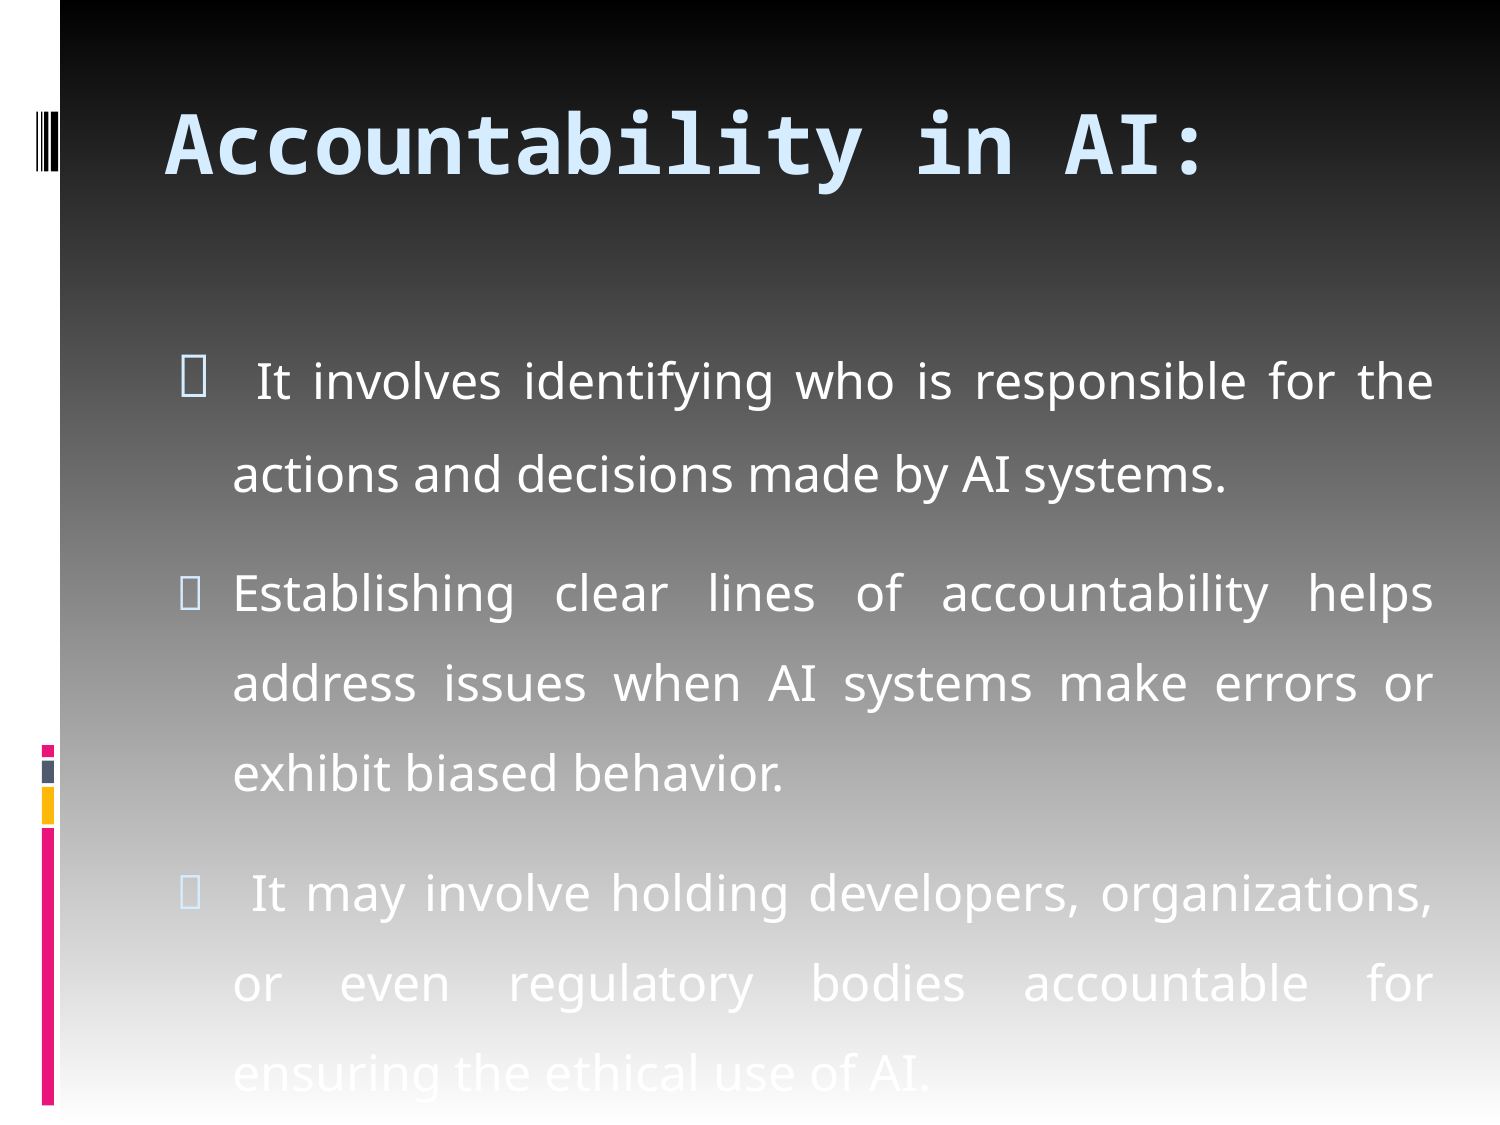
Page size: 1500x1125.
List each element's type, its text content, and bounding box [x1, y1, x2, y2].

list It involves identifying who is responsible for the actions and decisions made by AI systems. Establishing clear lines of accountability helps address issues when AI systems make errors or exhibit biased behavior. It may involve holding developers, organizations, or even regulatory bodies accountable for ensuring the ethical use of AI. [150, 292, 1450, 1043]
title Accountability in AI: [150, 83, 1425, 234]
